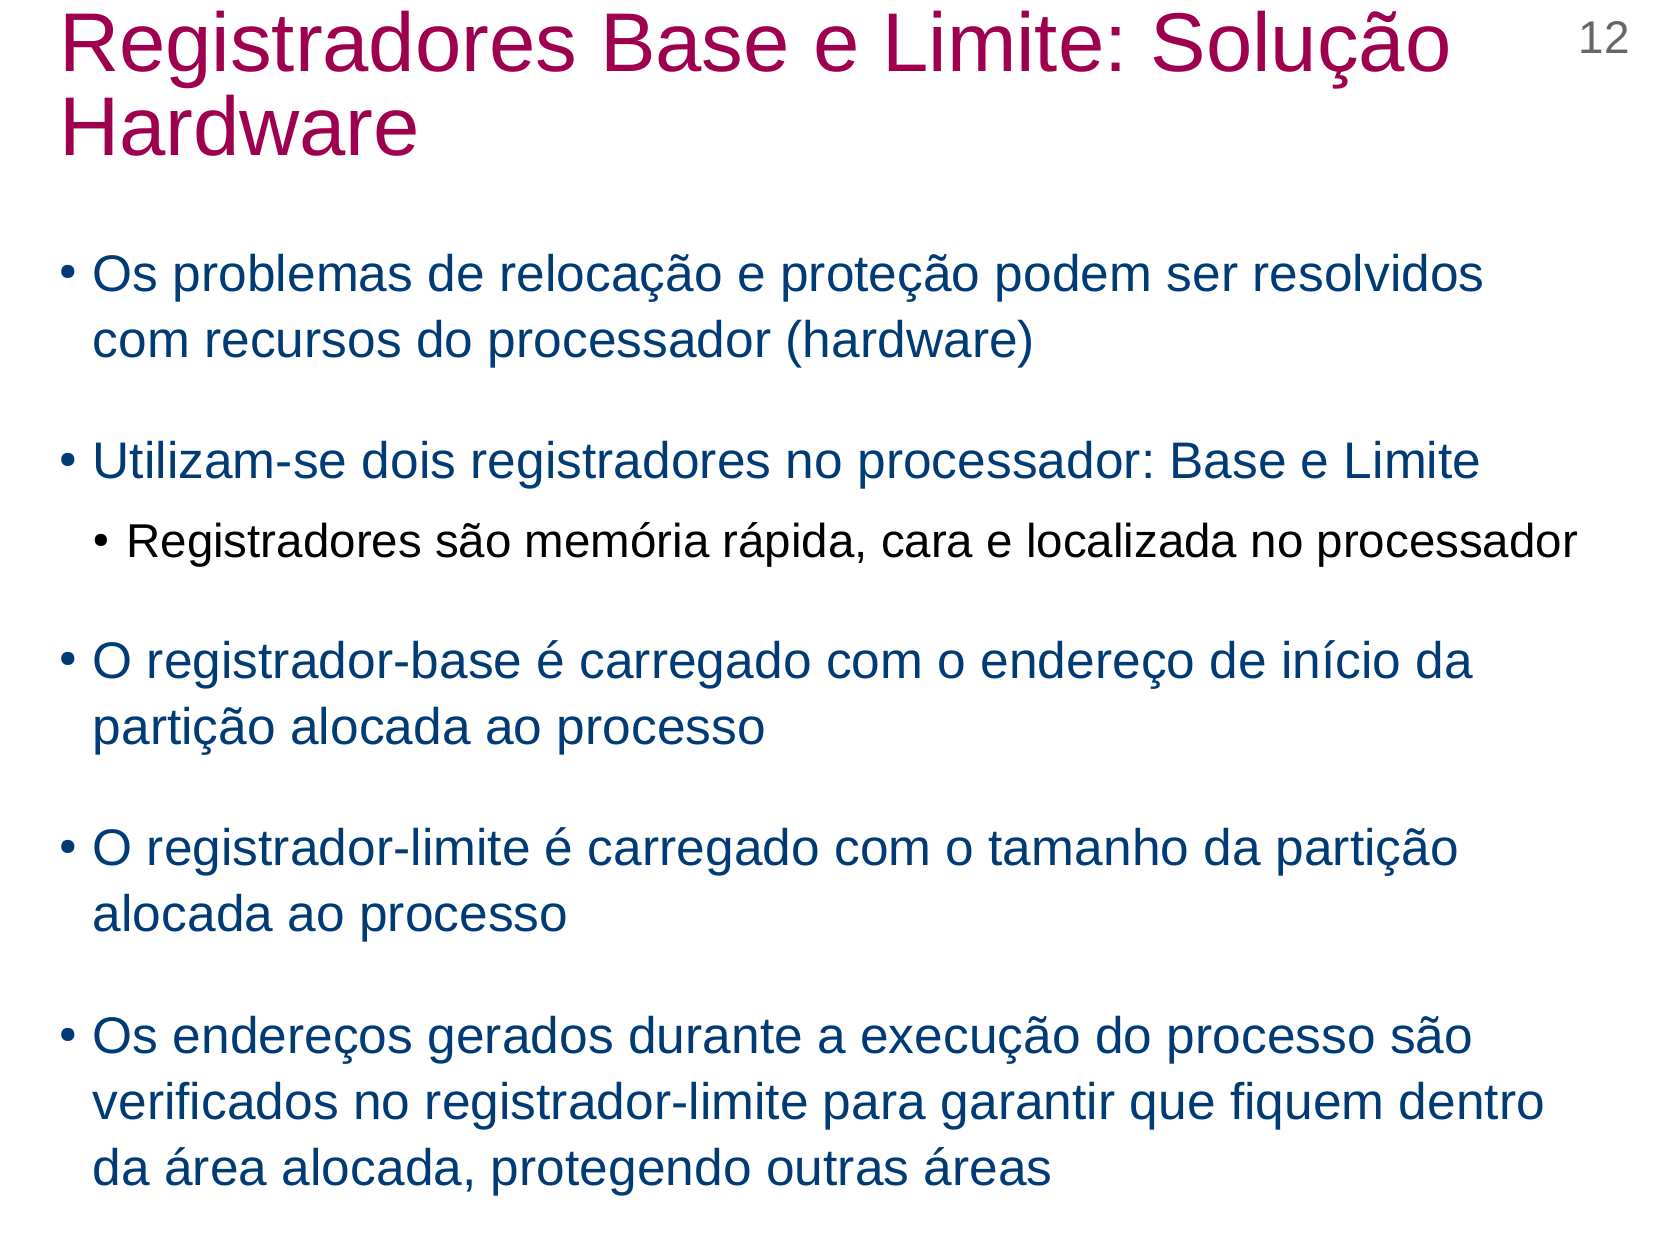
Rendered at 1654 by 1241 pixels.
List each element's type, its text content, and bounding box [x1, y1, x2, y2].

list Os problemas de relocação e proteção podem ser resolvidos com recursos do processador (hardware) Utilizam-se dois registradores no processador: Base e Limite Registradores são memória rápida, cara e localizada no processador O registrador-base é carregado com o endereço de início da partição alocada ao processo O registrador-limite é carregado com o tamanho da partição alocada ao processo Os endereços gerados durante a execução do processo são verificados no registrador-limite para garantir que fiquem dentro da área alocada, protegendo outras áreas [59, 236, 1595, 1211]
title Registradores Base e Limite: Solução Hardware [59, 4, 1595, 173]
